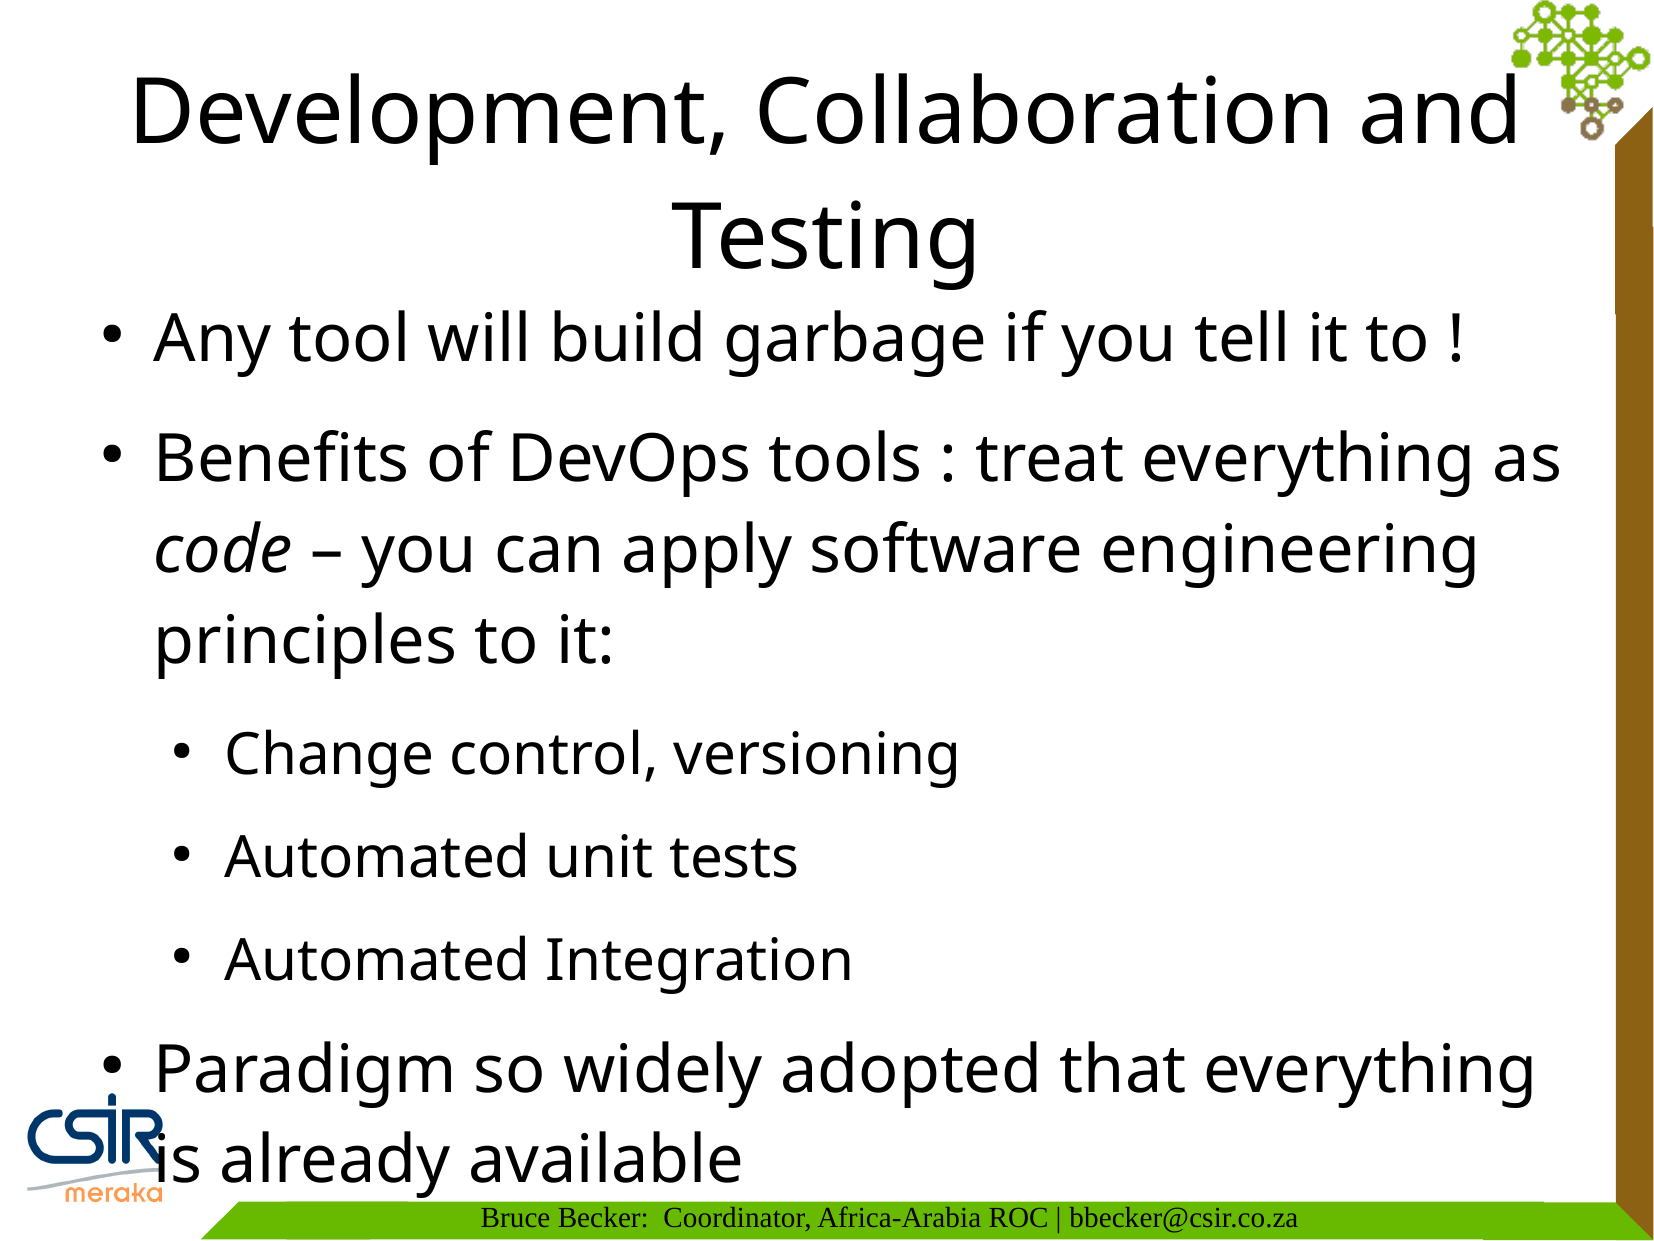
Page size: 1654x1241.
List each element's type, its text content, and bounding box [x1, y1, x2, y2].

picture [1503, 0, 1654, 144]
title Development, Collaboration and Testing [82, 60, 1571, 282]
list Any tool will build garbage if you tell it to ! Benefits of DevOps tools : treat everything as code – you can apply software engineering principles to it: Change control, versioning Automated unit tests Automated Integration Paradigm so widely adopted that everything is already available [82, 290, 1571, 1010]
picture [12, 1074, 178, 1225]
